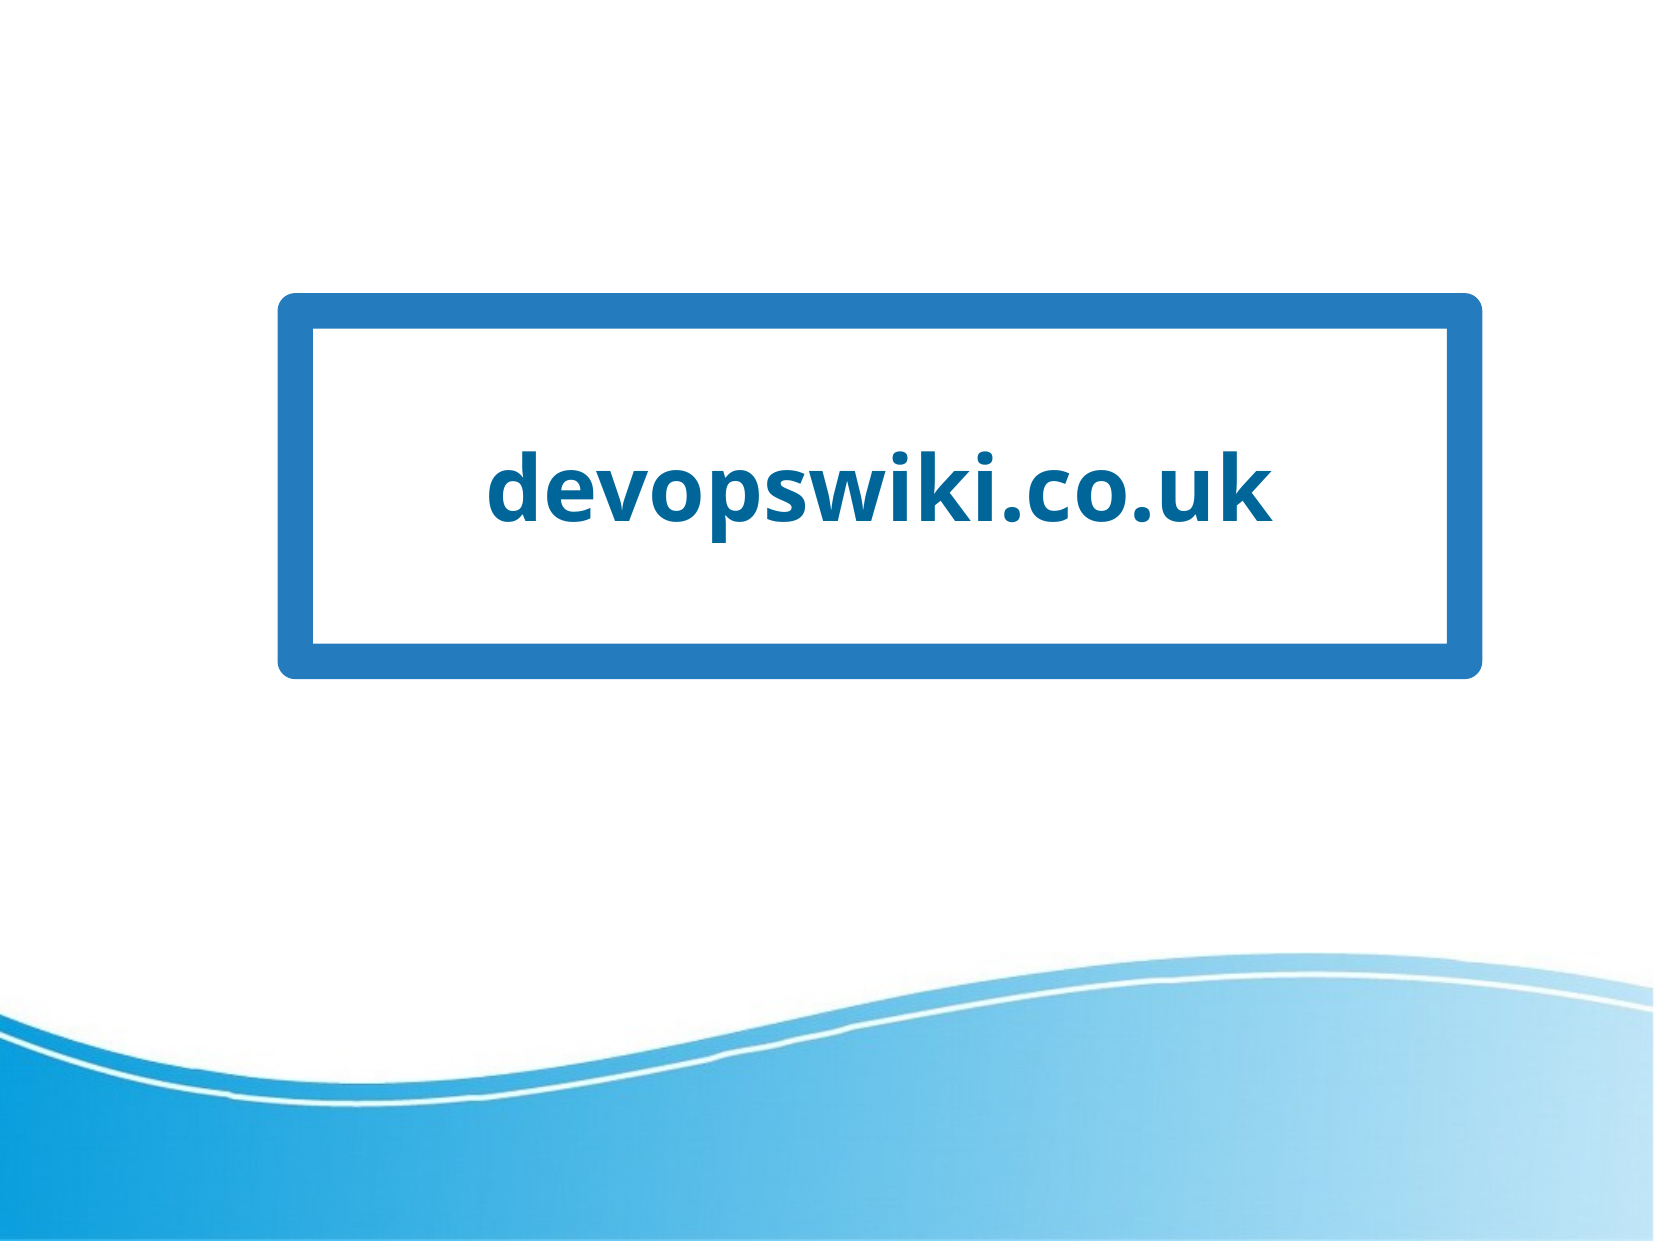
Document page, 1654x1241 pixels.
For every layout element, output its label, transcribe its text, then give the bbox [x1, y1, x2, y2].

title devopswiki.co.uk [295, 310, 1465, 662]
picture [0, 952, 1654, 1241]
